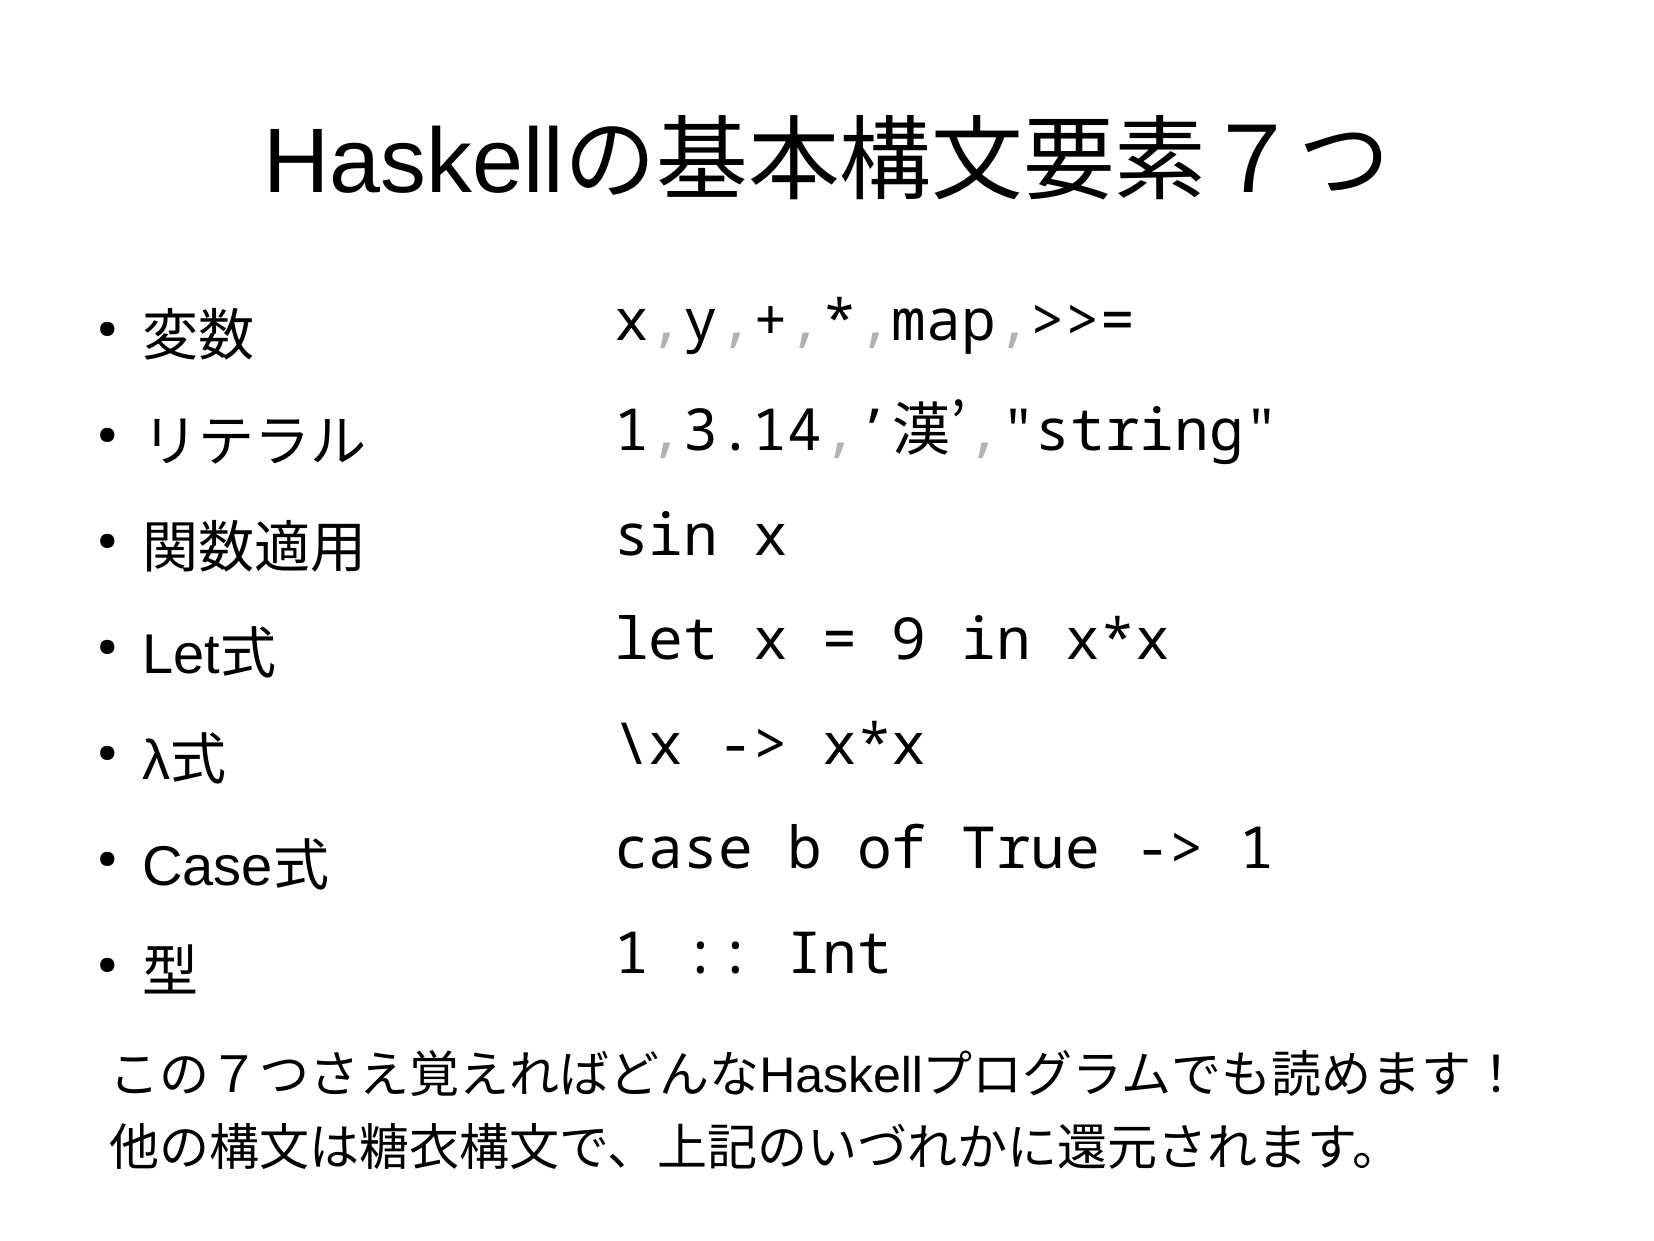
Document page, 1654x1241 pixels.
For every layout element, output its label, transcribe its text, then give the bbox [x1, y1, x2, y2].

title Haskellの基本構文要素７つ [82, 49, 1571, 257]
text_box この７つさえ覚えればどんなHaskellプログラムでも読めます！ 他の構文は糖衣構文で、上記のいづれかに還元されます。 [94, 1027, 1383, 1149]
list x,y,+,*,map,>>= 1,3.14,’漢’,"string" sin x let x = 9 in x*x \x -> x*x case b of True -> 1 1 :: Int [614, 278, 1571, 998]
list 変数 リテラル 関数適用 Let式 λ式 Case式 型 [82, 290, 1571, 1010]
